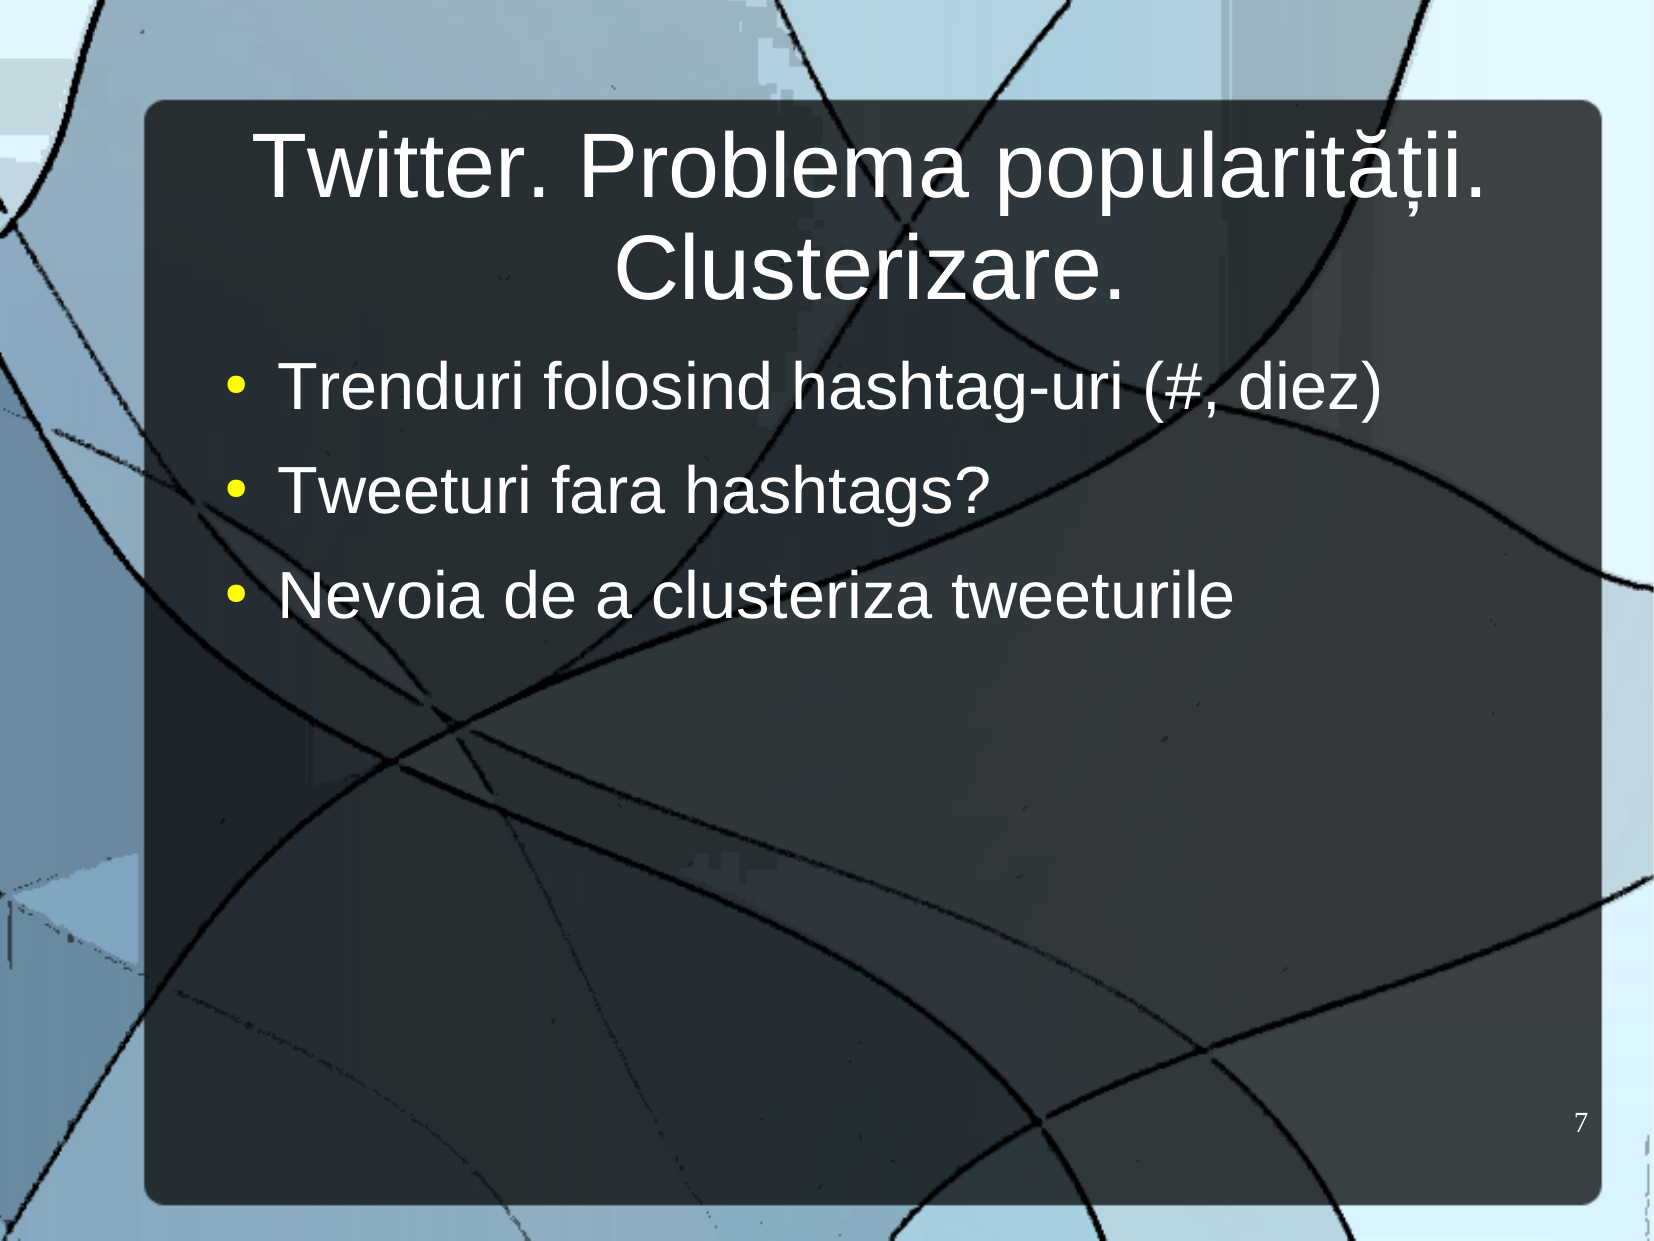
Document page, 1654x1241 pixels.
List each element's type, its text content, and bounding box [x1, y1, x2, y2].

title Twitter. Problema popularității. Clusterizare. [159, 108, 1583, 325]
picture [0, 0, 1654, 1241]
list Trenduri folosind hashtag-uri (#, diez) Tweeturi fara hashtags? Nevoia de a clusteriza tweeturile [206, 349, 1571, 1034]
